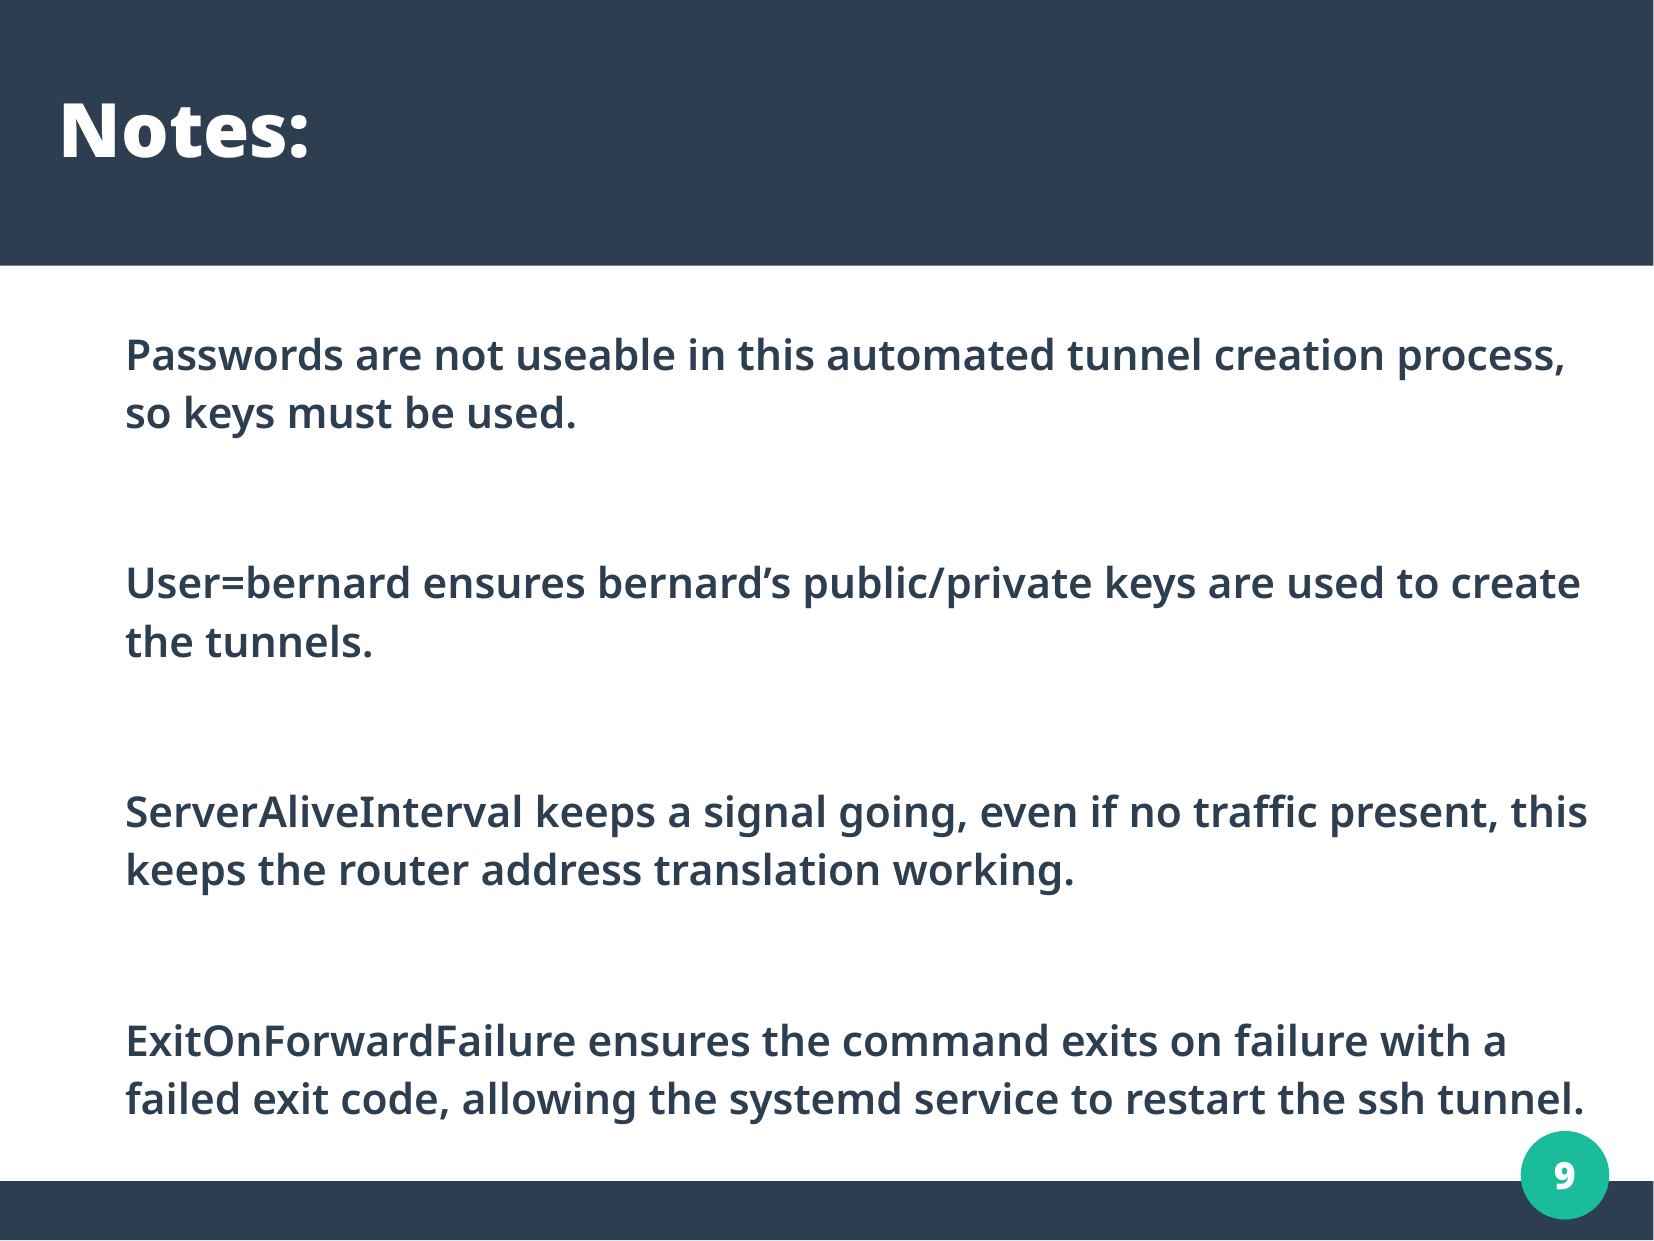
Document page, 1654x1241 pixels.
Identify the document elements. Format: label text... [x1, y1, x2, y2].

title Notes: [59, 49, 1595, 207]
list Passwords are not useable in this automated tunnel creation process, so keys must be used. User=bernard ensures bernard’s public/private keys are used to create the tunnels. ServerAliveInterval keeps a signal going, even if no traffic present, this keeps the router address translation working. ExitOnForwardFailure ensures the command exits on failure with a failed exit code, allowing the systemd service to restart the ssh tunnel. [59, 324, 1595, 1152]
